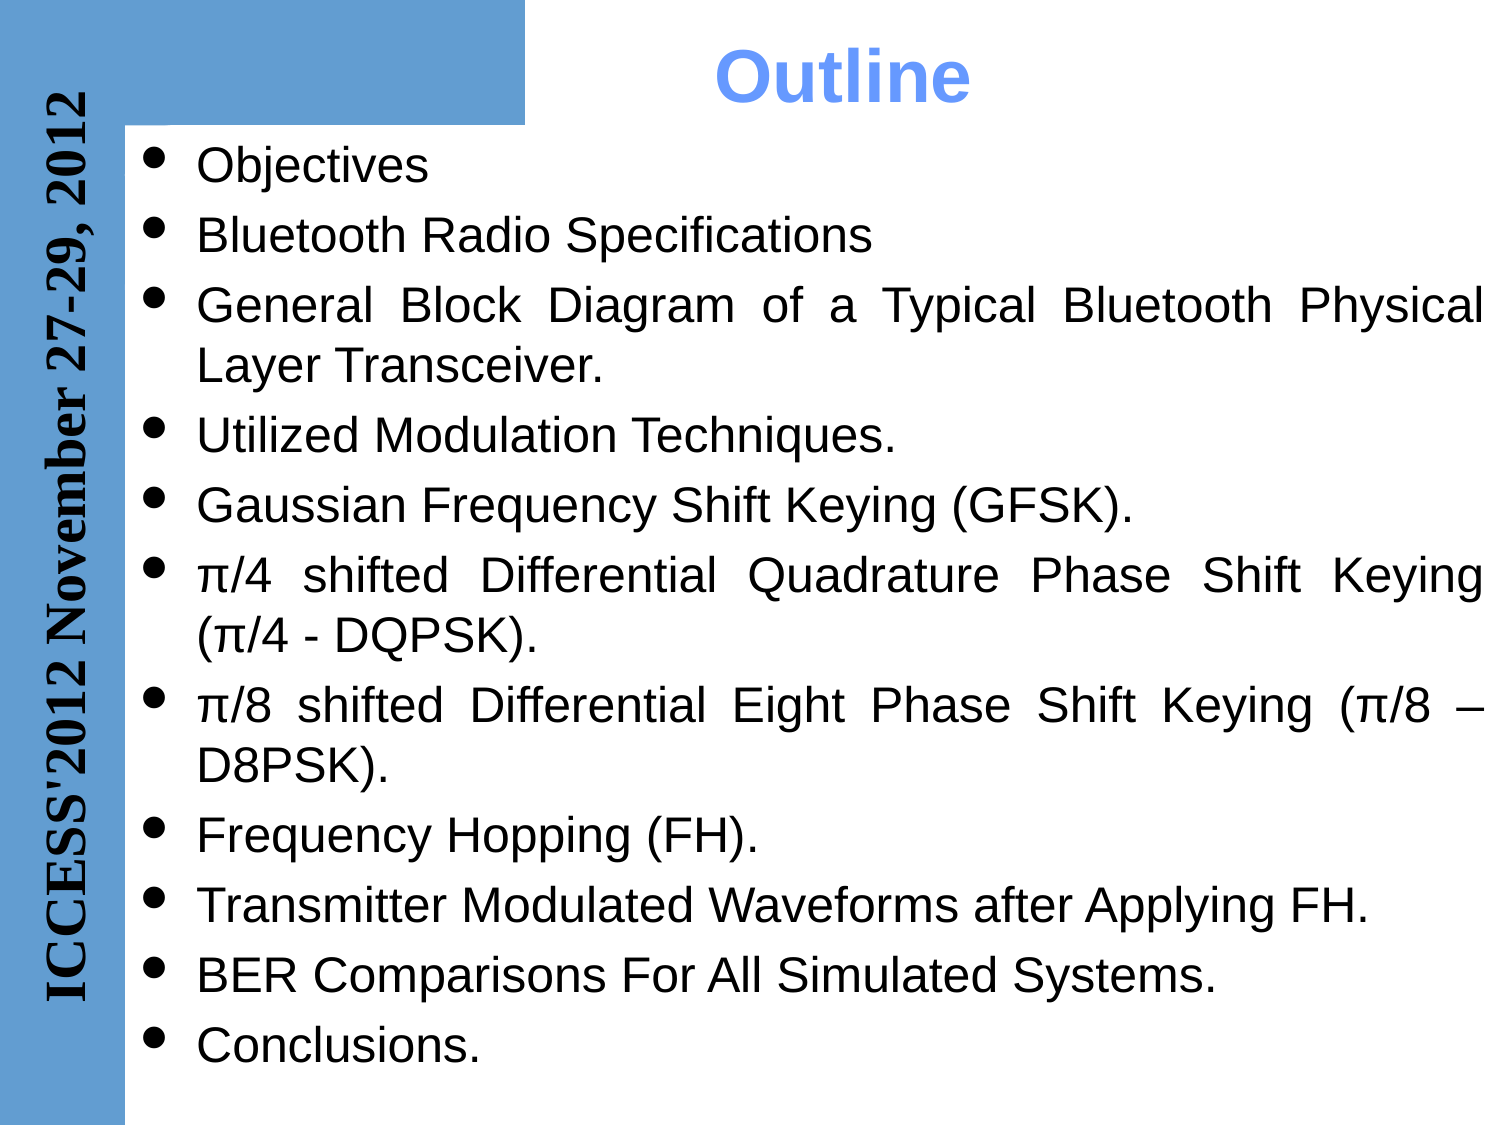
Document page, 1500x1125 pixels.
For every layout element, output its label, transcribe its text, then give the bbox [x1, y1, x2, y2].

list Objectives Bluetooth Radio Specifications General Block Diagram of a Typical Bluetooth Physical Layer Transceiver. Utilized Modulation Techniques. Gaussian Frequency Shift Keying (GFSK). π/4 shifted Differential Quadrature Phase Shift Keying (π/4 - DQPSK). π/8 shifted Differential Eight Phase Shift Keying (π/8 – D8PSK). Frequency Hopping (FH). Transmitter Modulated Waveforms after Applying FH. BER Comparisons For All Simulated Systems. Conclusions. [125, 125, 1500, 1125]
title Outline [525, 0, 1163, 125]
